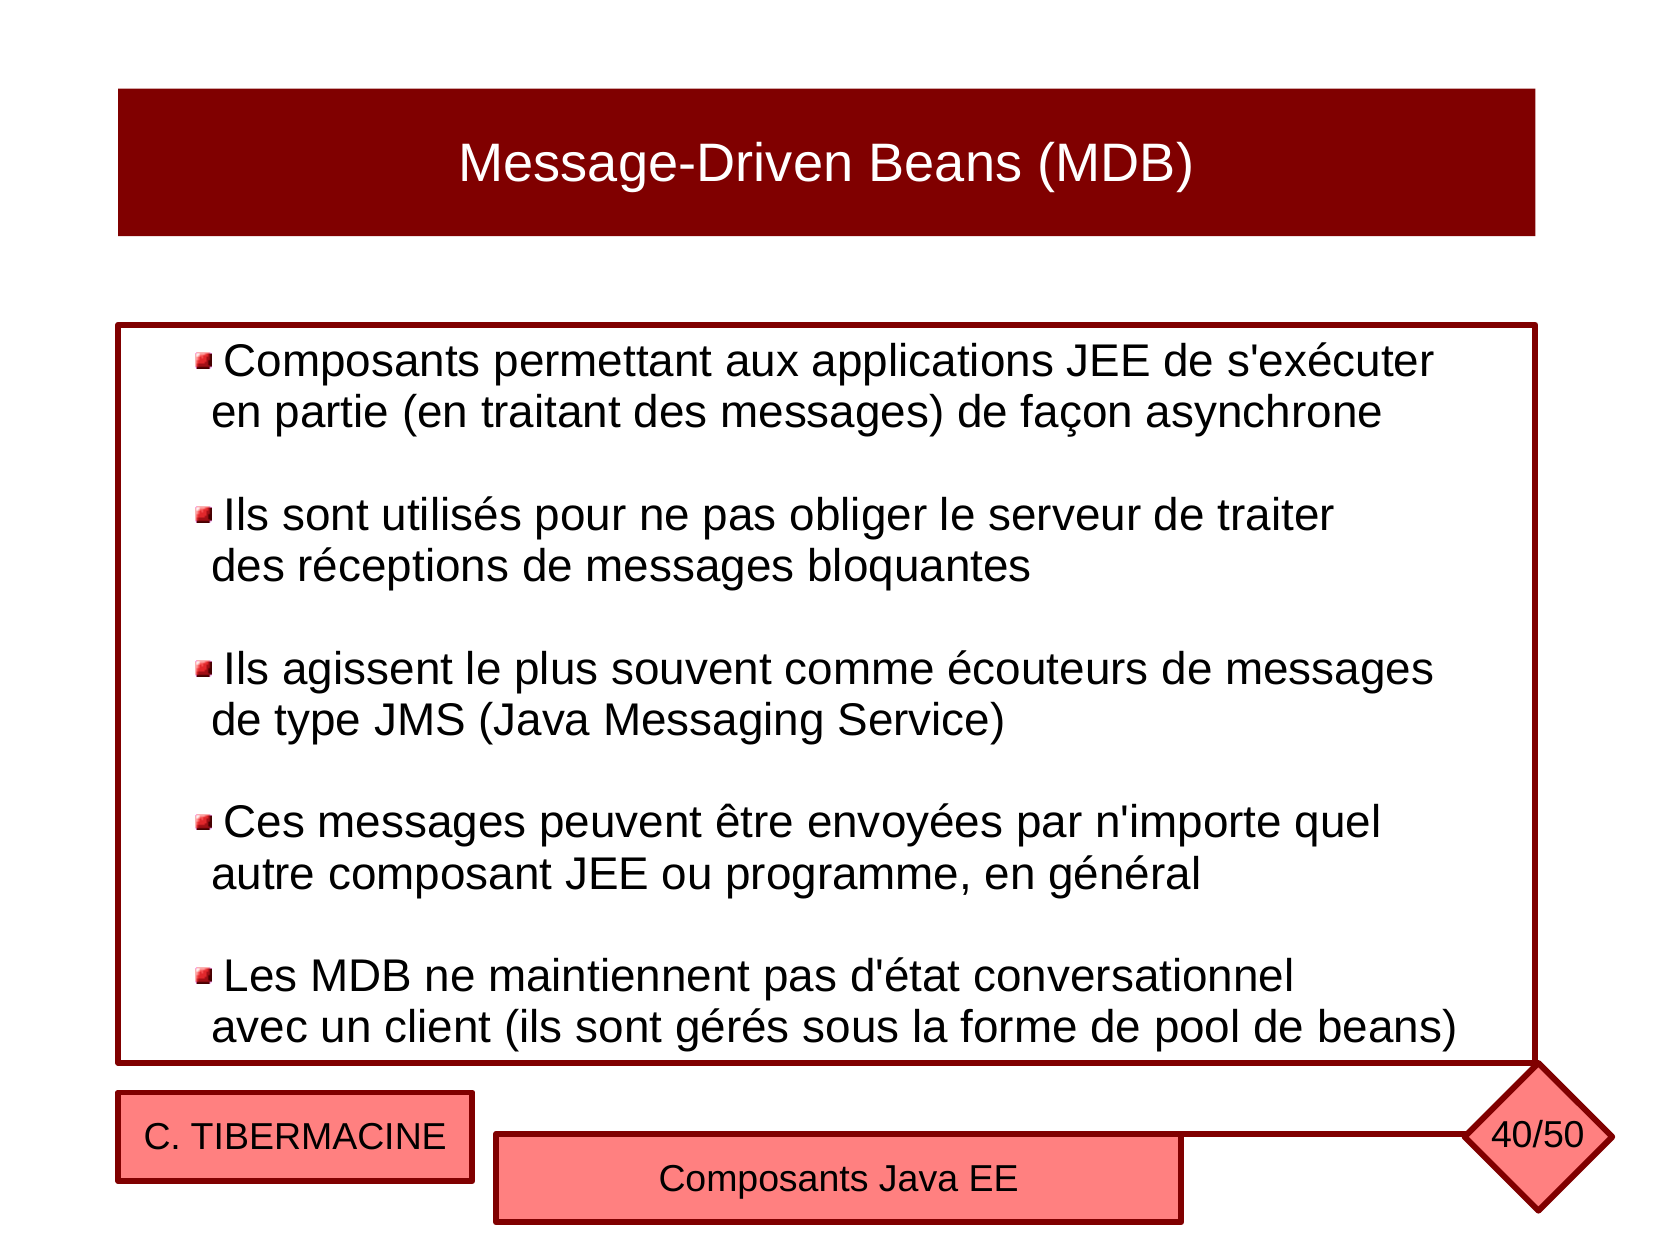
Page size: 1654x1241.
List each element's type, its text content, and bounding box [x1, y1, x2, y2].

picture [195, 660, 212, 677]
text_box Message-Driven Beans (MDB) [118, 88, 1536, 237]
text_box C. TIBERMACINE [118, 1092, 473, 1182]
picture [195, 814, 212, 830]
text_box Composants permettant aux applications JEE de s'exécuter en partie (en traitant des messages) de façon asynchrone Ils sont utilisés pour ne pas obliger le serveur de traiter des réceptions de messages bloquantes Ils agissent le plus souvent comme écouteurs de messages de type JMS (Java Messaging Service) Ces messages peuvent être envoyées par n'importe quel autre composant JEE ou programme, en général Les MDB ne maintiennent pas d'état conversationnel avec un client (ils sont gérés sous la forme de pool de beans) [118, 324, 1536, 1063]
text_box [1464, 1125, 1476, 1149]
text_box Composants Java EE [496, 1133, 1182, 1223]
text_box <numéro>/50 [1476, 1106, 1607, 1206]
picture [195, 506, 212, 523]
text_box [1495, 1062, 1582, 1106]
picture [195, 967, 212, 984]
picture [195, 352, 212, 369]
text_box [1533, 1206, 1544, 1211]
text_box [1607, 1131, 1613, 1143]
